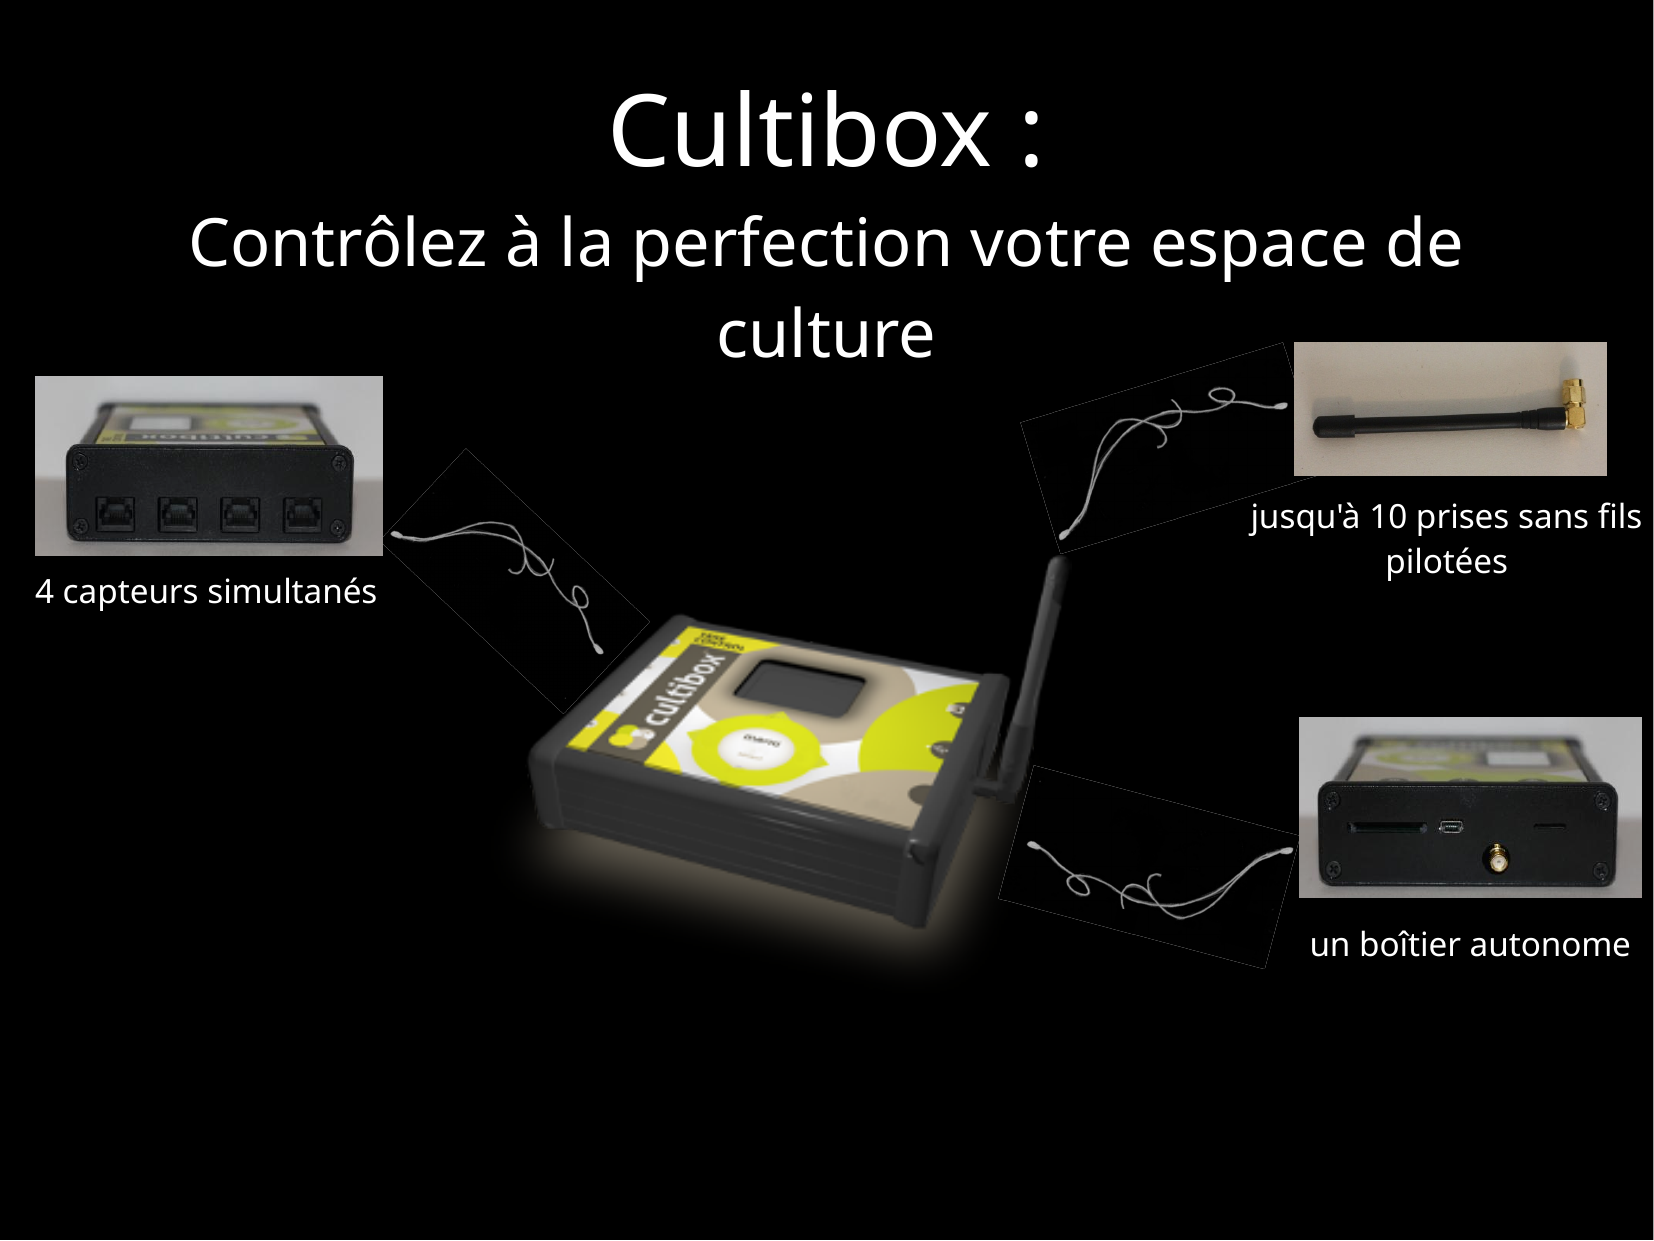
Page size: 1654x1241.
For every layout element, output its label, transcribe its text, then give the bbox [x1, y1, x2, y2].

text_box un boîtier autonome [1263, 920, 1654, 968]
picture [35, 342, 1642, 1004]
subtitle Cultibox : Contrôlez à la perfection votre espace de culture [82, 117, 1571, 319]
text_box jusqu'à 10 prises sans fils pilotées [1240, 497, 1654, 579]
text_box 4 capteurs simultanés [0, 567, 414, 615]
